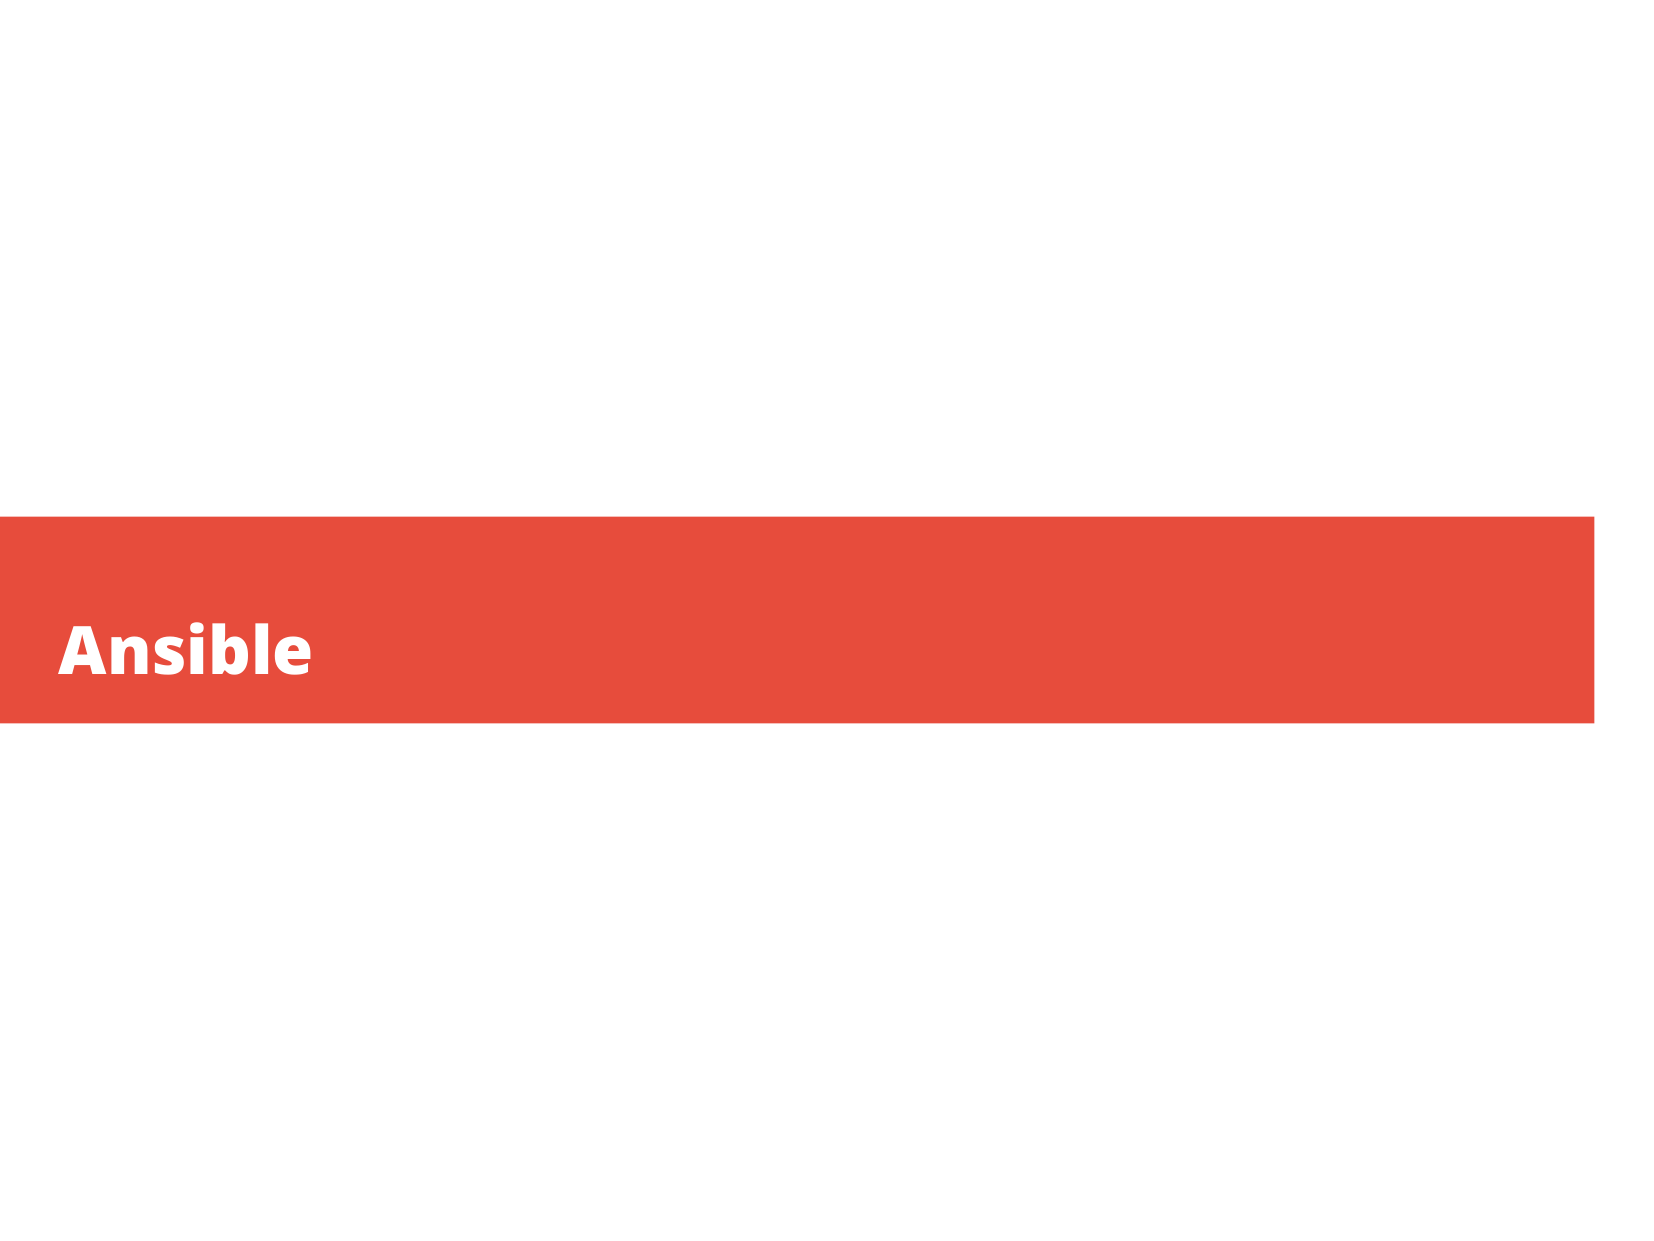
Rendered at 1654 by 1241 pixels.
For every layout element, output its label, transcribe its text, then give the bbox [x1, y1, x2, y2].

title Ansible [59, 546, 1595, 694]
